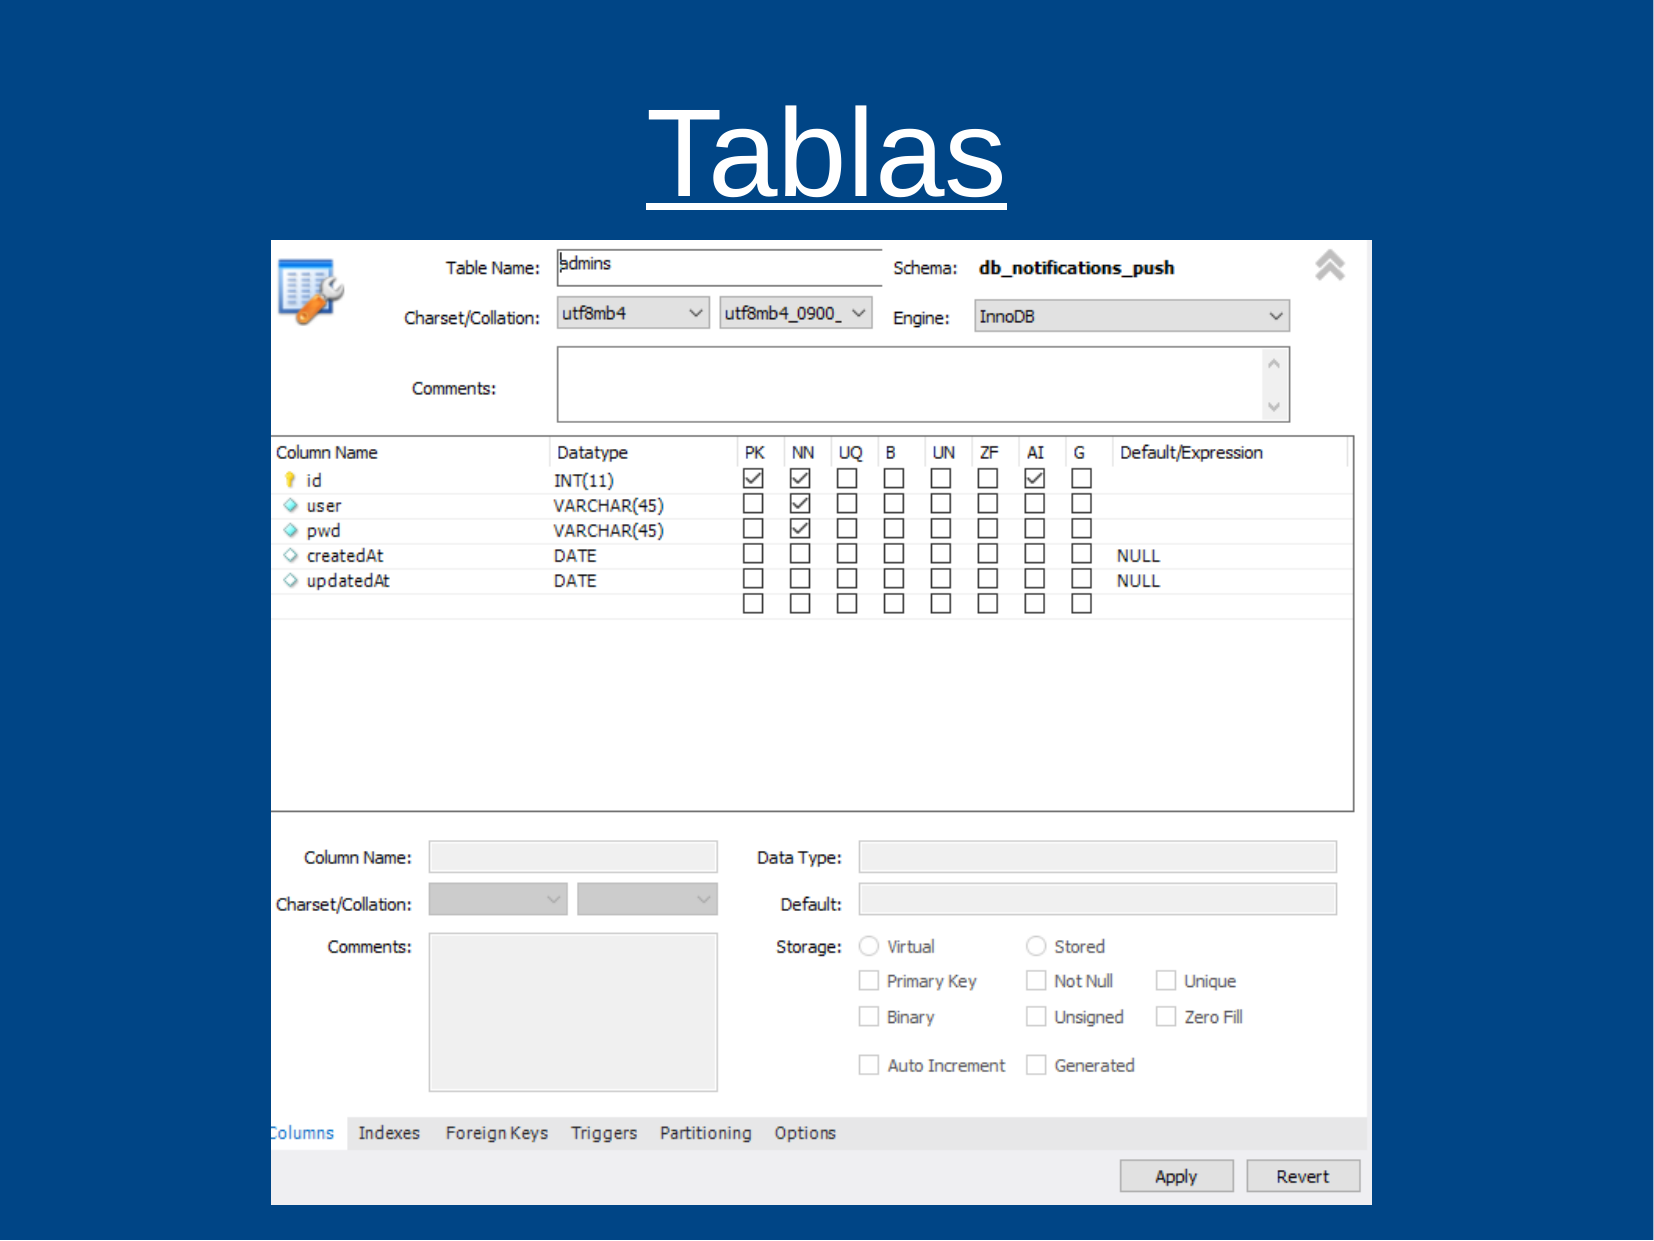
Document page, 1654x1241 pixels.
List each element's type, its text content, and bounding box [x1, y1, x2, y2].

picture [271, 240, 1372, 1205]
title Tablas [82, 49, 1571, 257]
